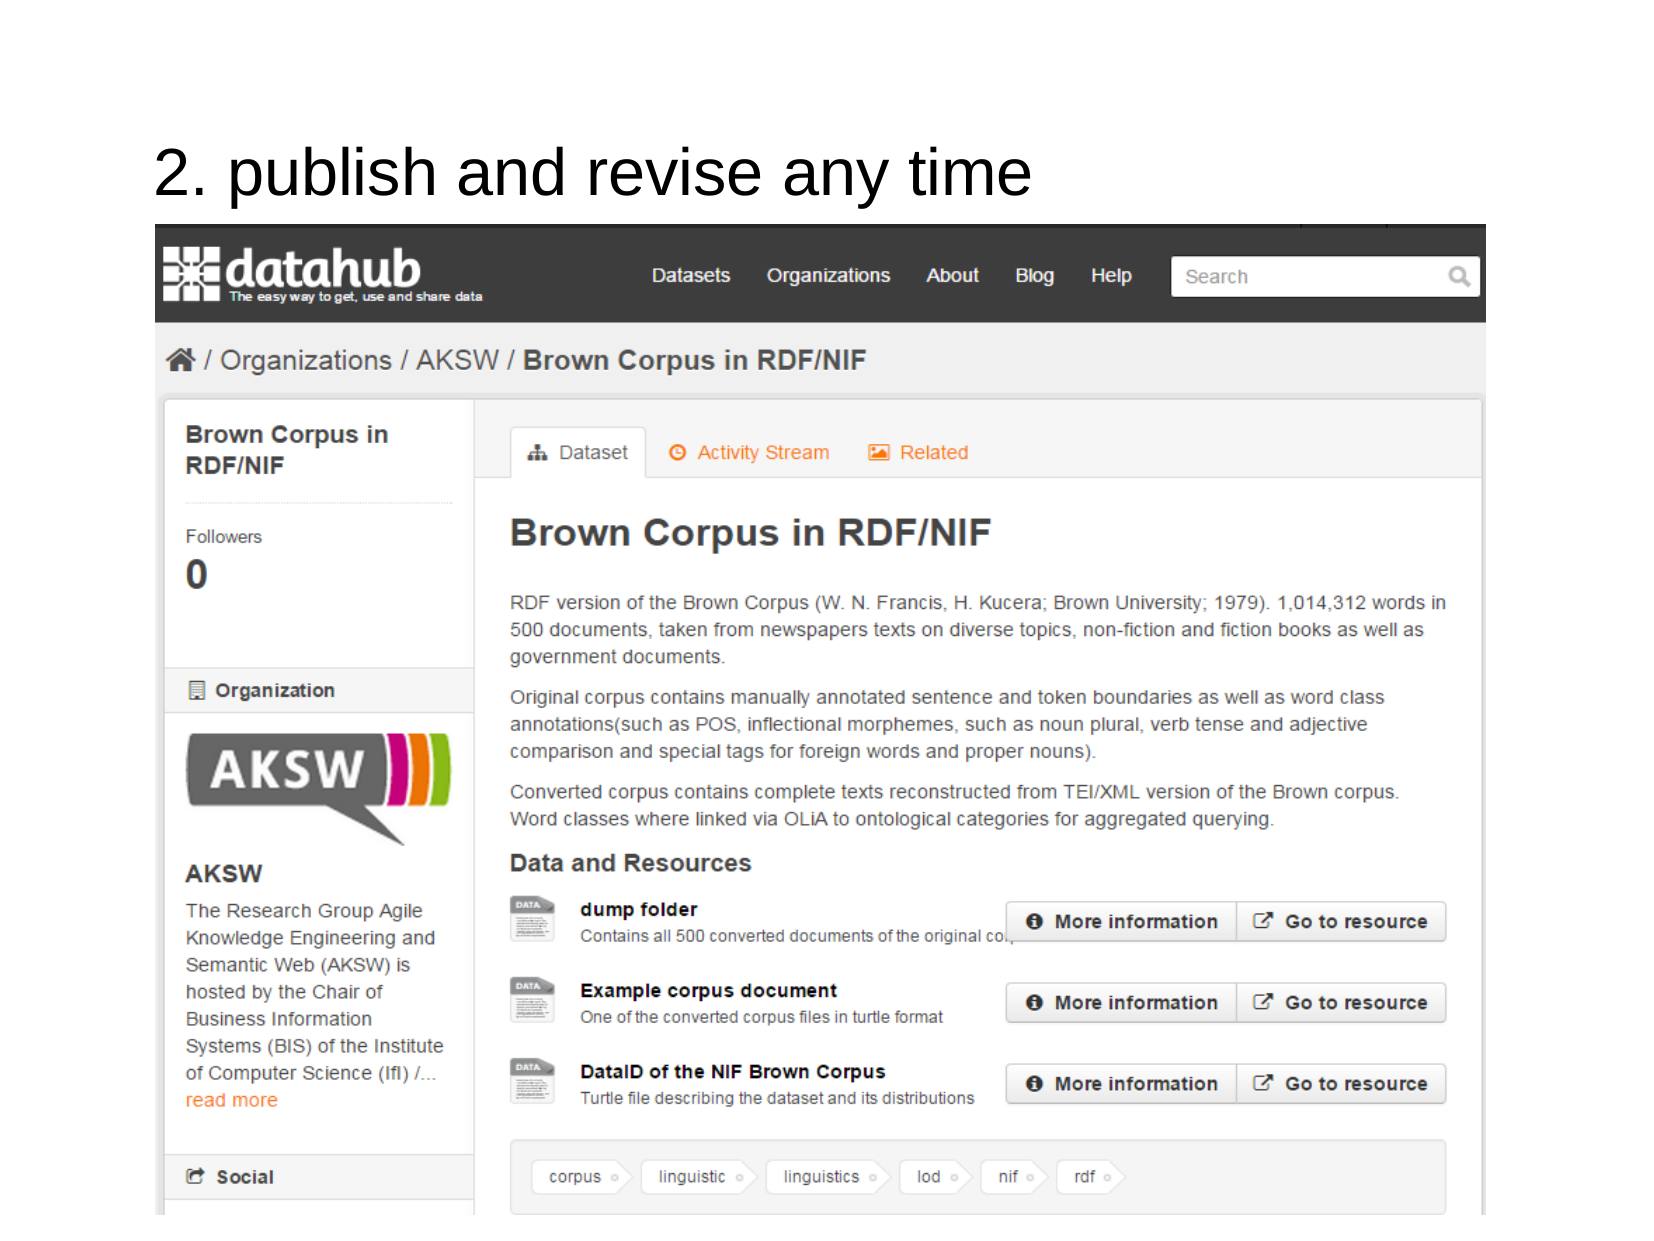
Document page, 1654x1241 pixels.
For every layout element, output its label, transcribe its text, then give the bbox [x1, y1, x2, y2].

list 2. publish and revise any time [82, 135, 1571, 1109]
picture [155, 224, 1486, 1215]
